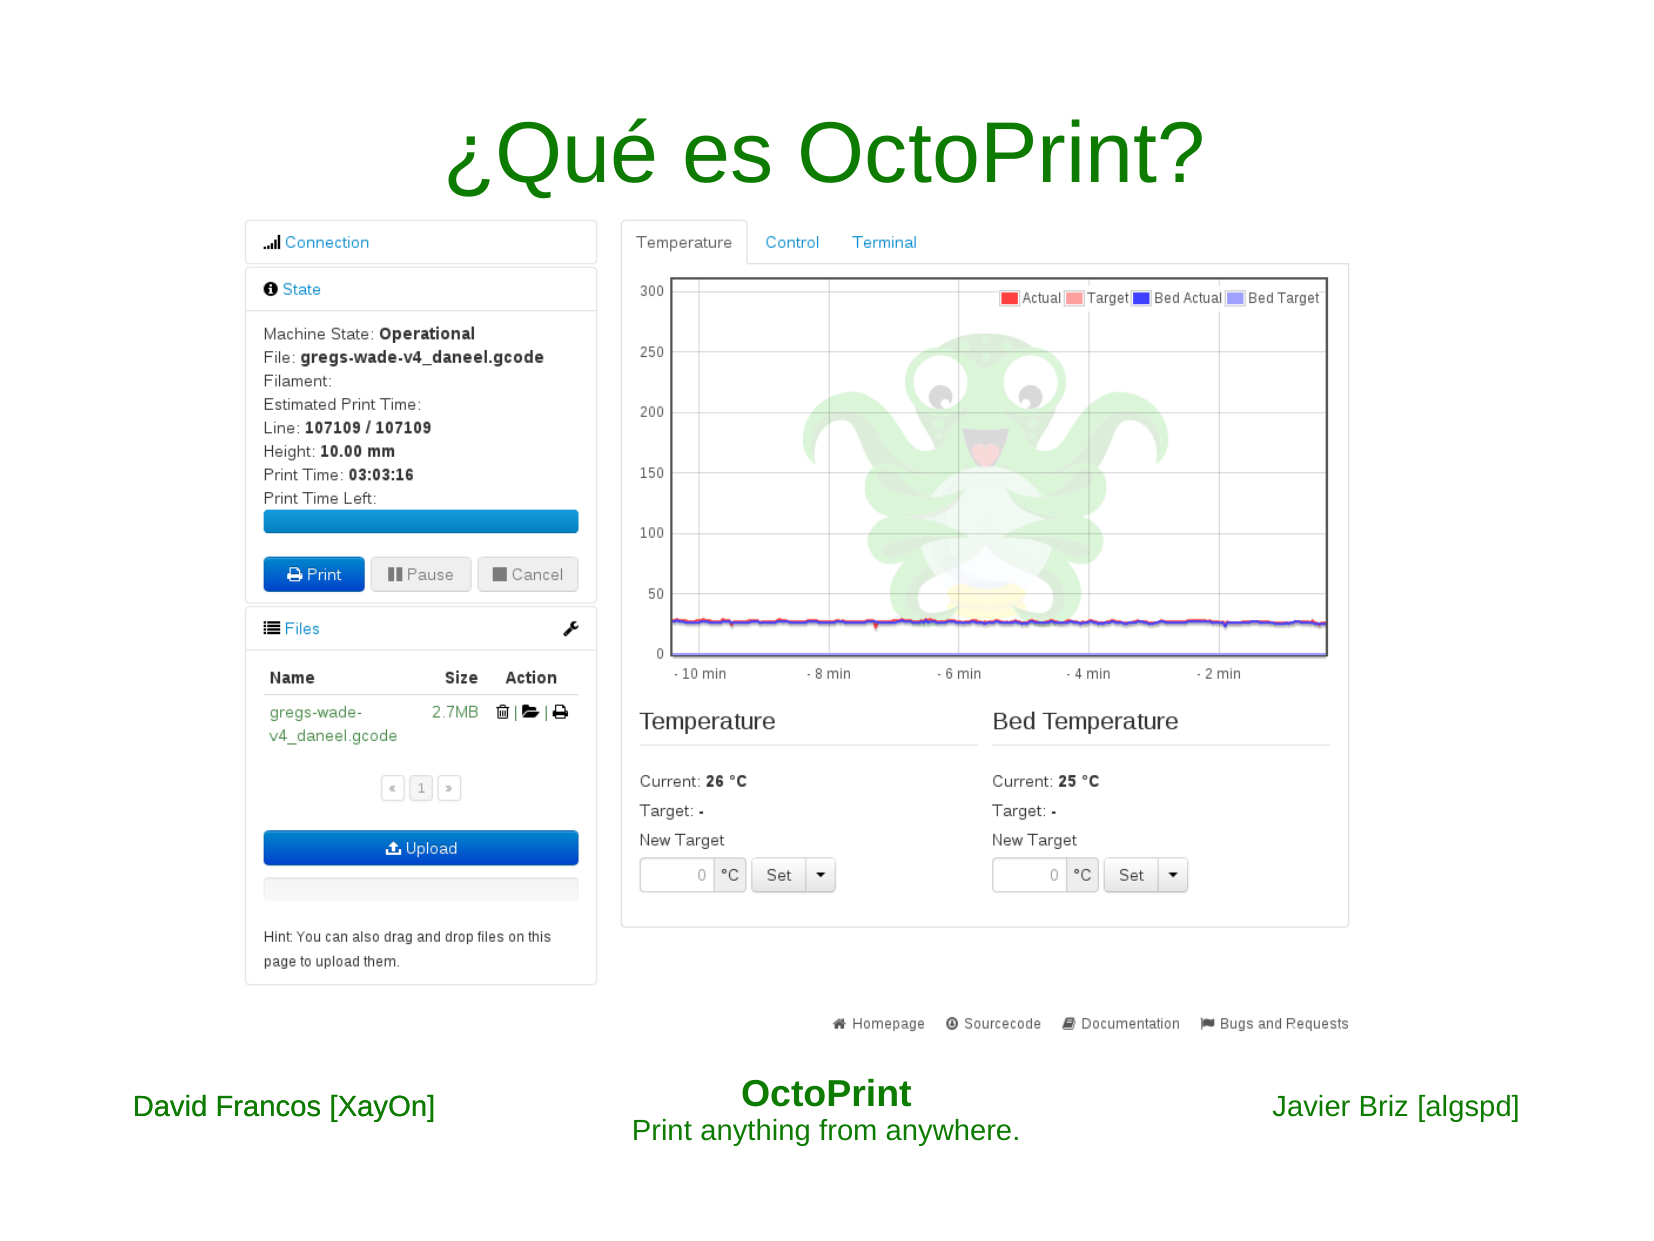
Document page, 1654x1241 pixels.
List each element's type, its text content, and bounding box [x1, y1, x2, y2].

picture [225, 208, 1428, 1064]
title ¿Qué es OctoPrint? [58, 49, 1591, 257]
